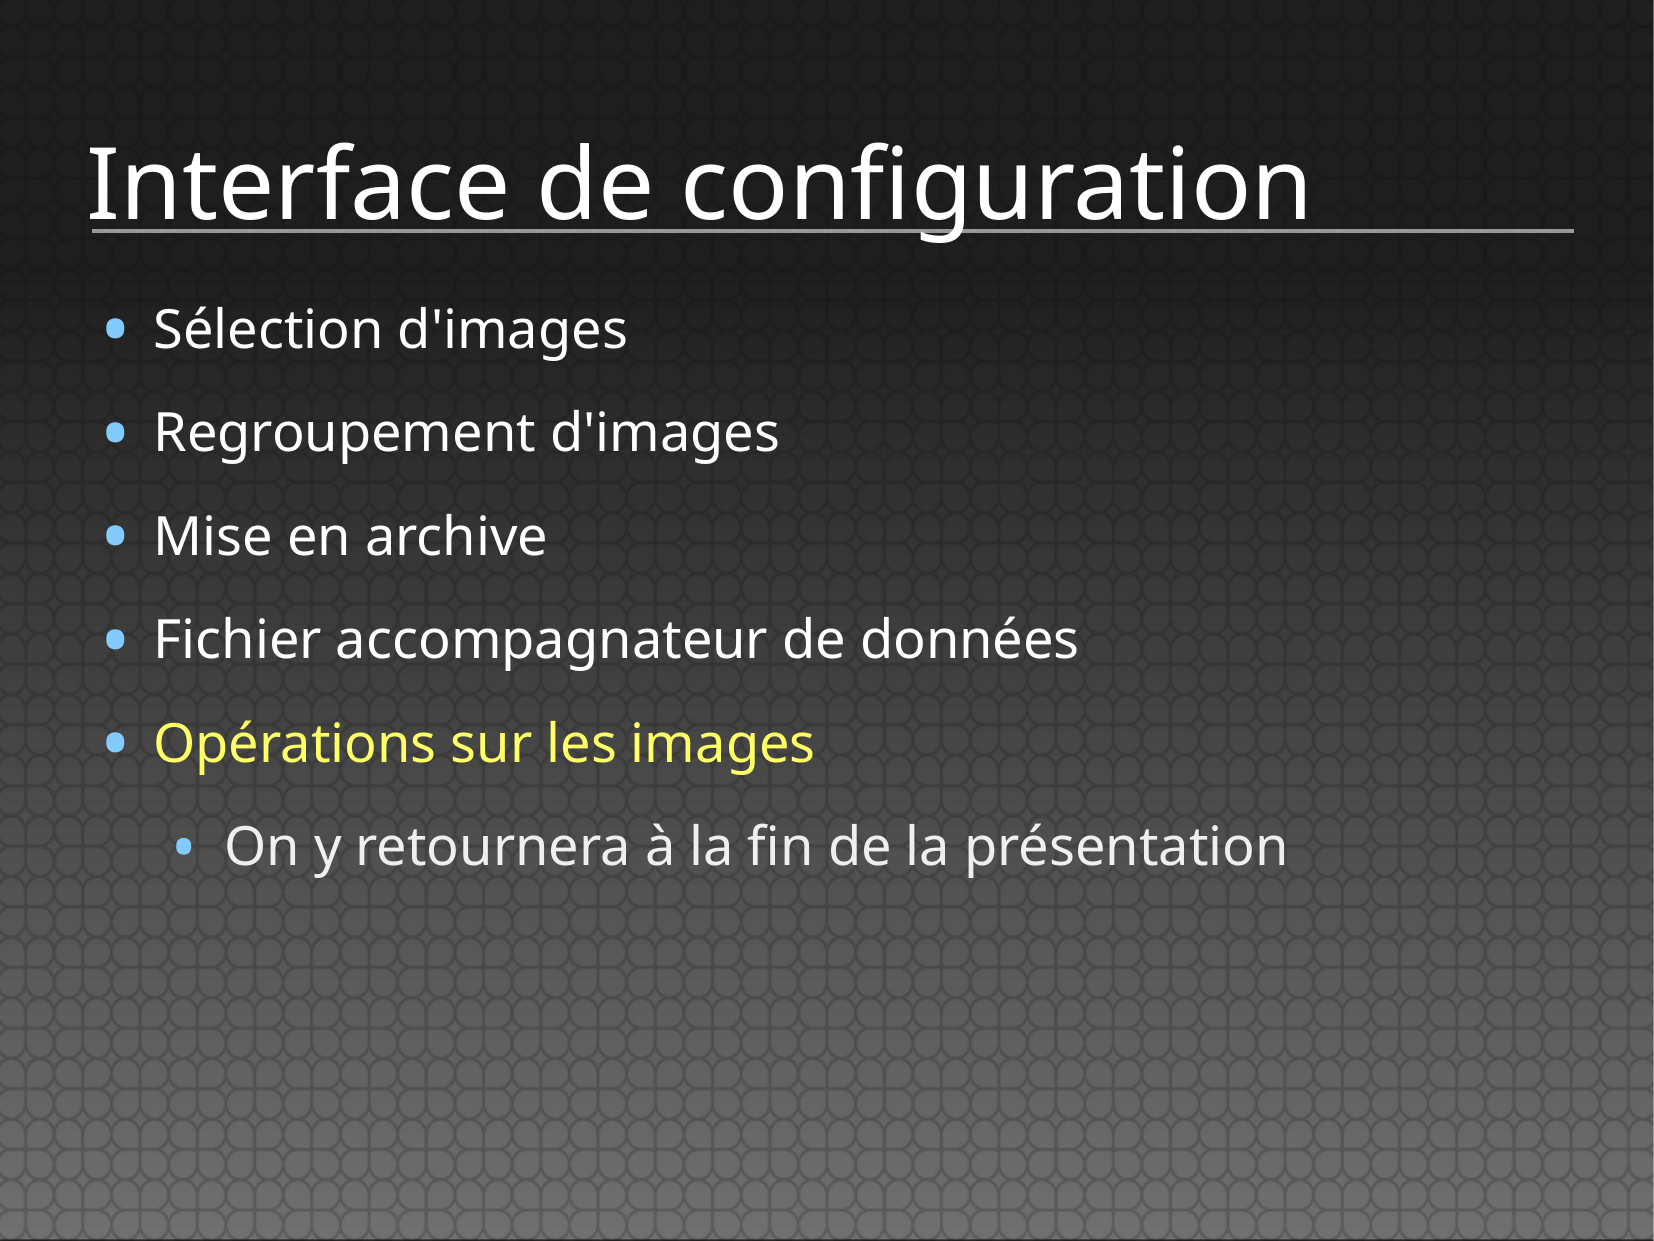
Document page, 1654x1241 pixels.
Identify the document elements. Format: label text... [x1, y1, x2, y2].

title Interface de configuration [86, 112, 1576, 249]
picture [0, 0, 1654, 1241]
list Sélection d'images Regroupement d'images Mise en archive Fichier accompagnateur de données Opérations sur les images On y retournera à la fin de la présentation [82, 290, 1571, 1084]
